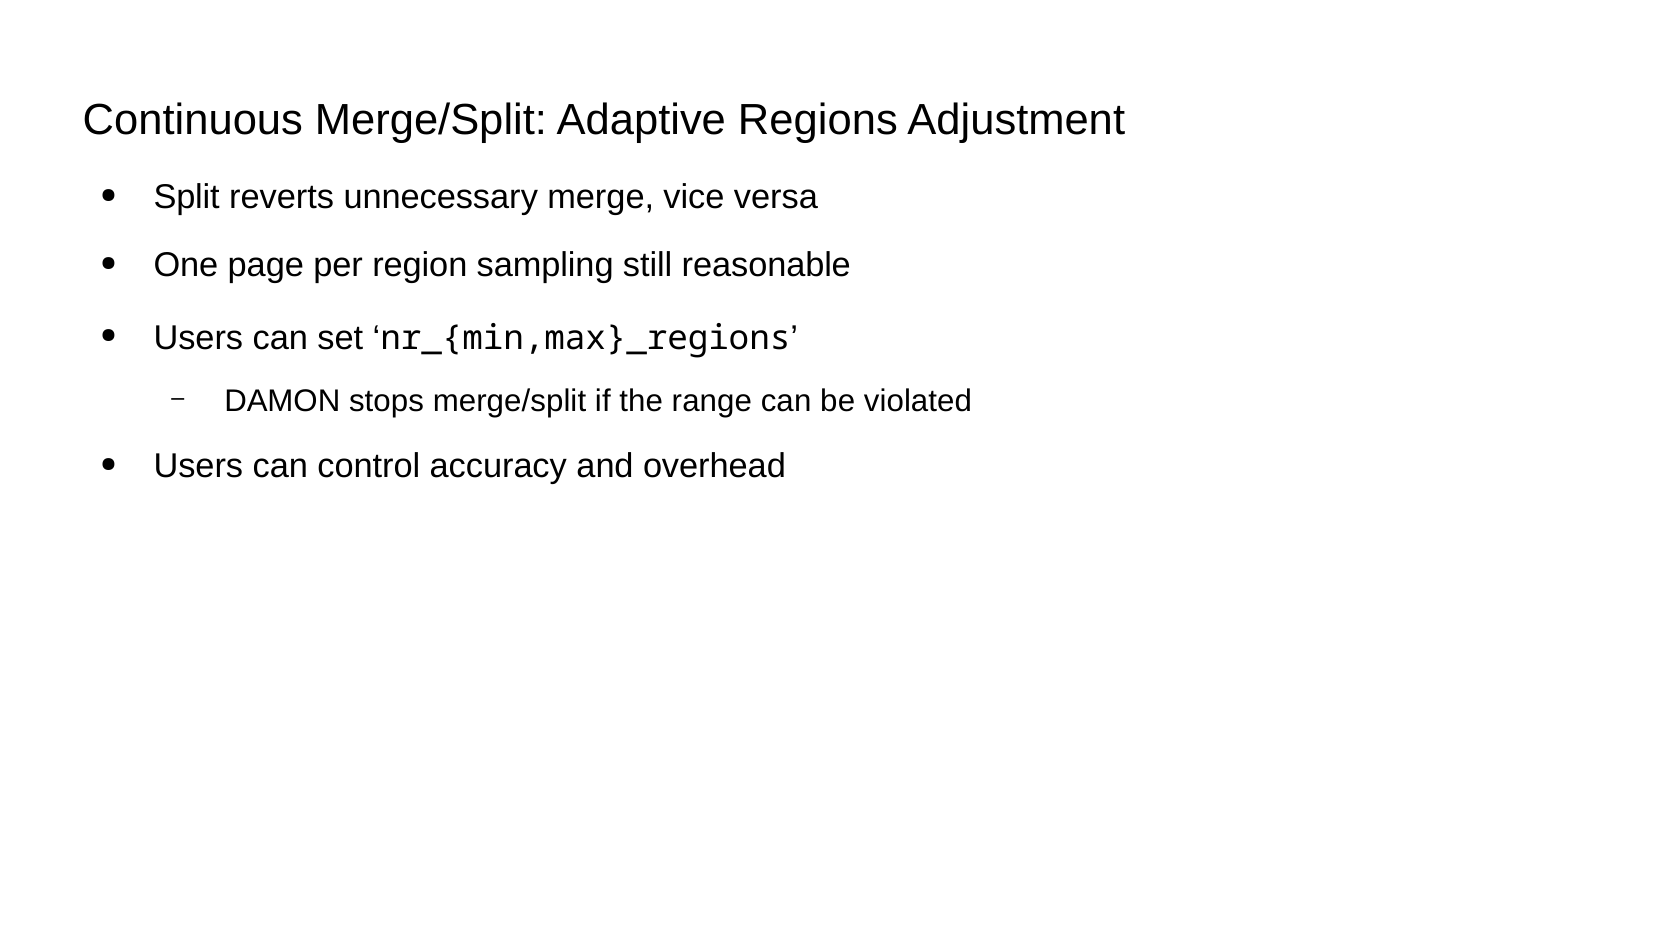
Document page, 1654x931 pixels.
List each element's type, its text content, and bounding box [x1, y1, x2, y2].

list Split reverts unnecessary merge, vice versa One page per region sampling still reasonable Users can set ‘nr_{min,max}_regions’ DAMON stops merge/split if the range can be violated Users can control accuracy and overhead [82, 177, 1571, 833]
title Continuous Merge/Split: Adaptive Regions Adjustment [82, 81, 1571, 157]
